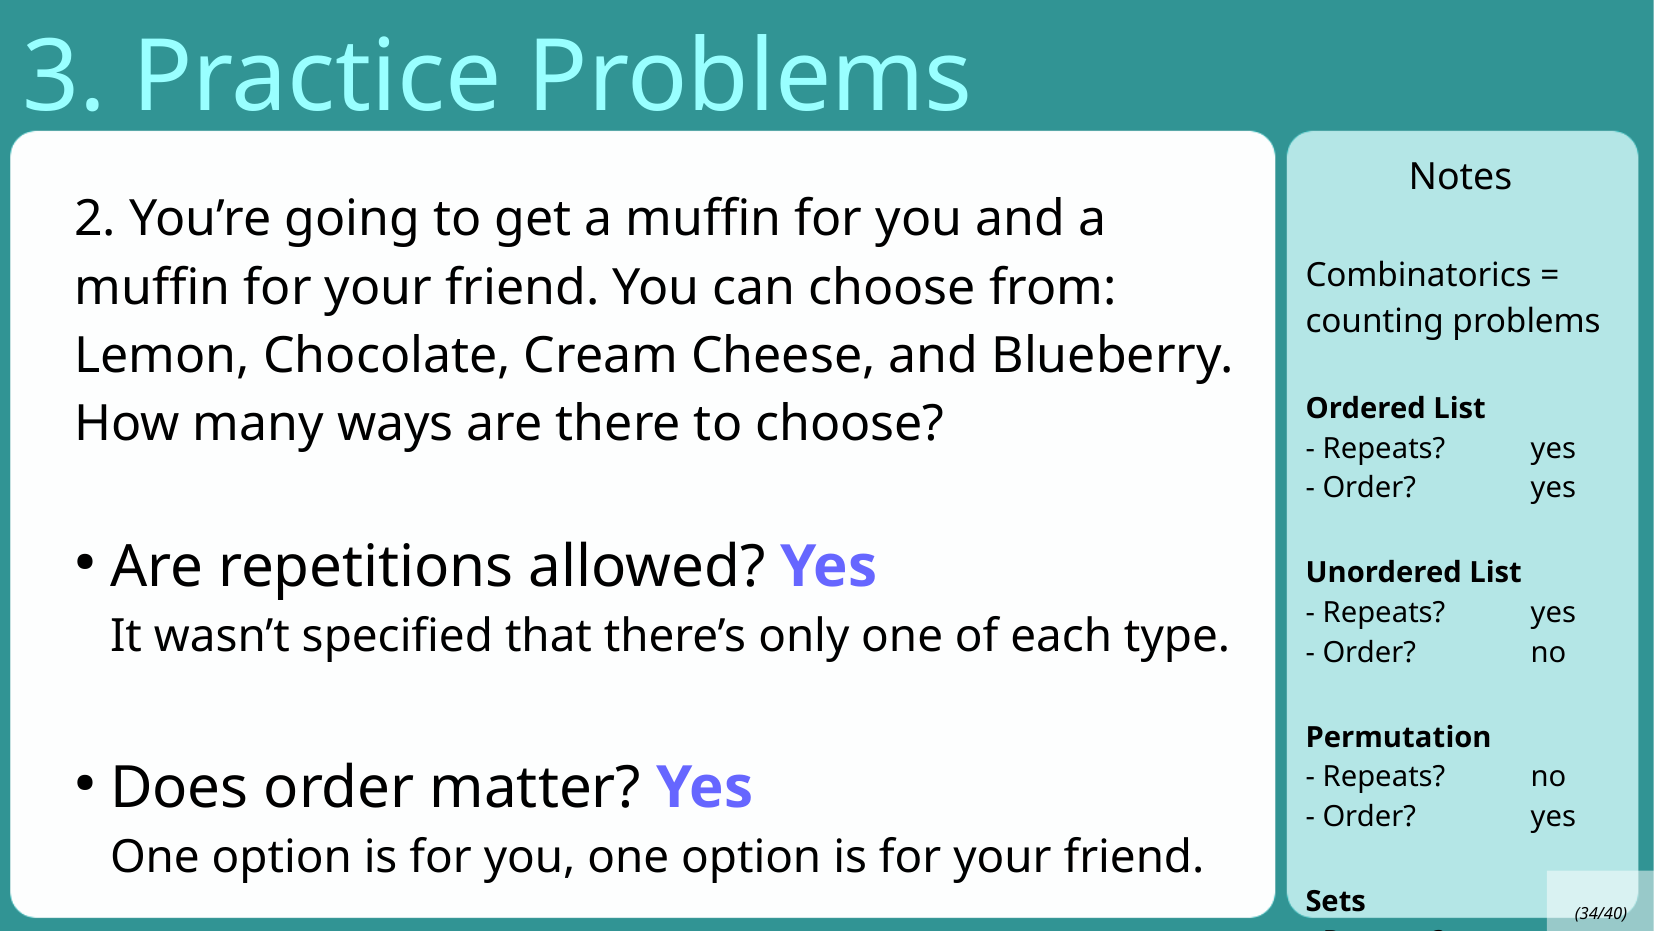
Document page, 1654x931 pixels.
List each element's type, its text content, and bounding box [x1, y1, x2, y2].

picture [0, 0, 1654, 931]
text_box Notes Combinatorics = counting problems Ordered List - Repeats? yes - Order? yes Unordered List - Repeats? yes - Order? no Permutation - Repeats? no - Order? yes Sets - Repeats? no - Order? no [1290, 141, 1631, 858]
text_box (<number>/40) [1546, 877, 1654, 931]
text_box 2. You’re going to get a muffin for you and a muffin for your friend. You can choose from: Lemon, Chocolate, Cream Cheese, and Blueberry. How many ways are there to choose? Are repetitions allowed? Yes It wasn’t specified that there’s only one of each type. Does order matter? Yes One option is for you, one option is for your friend. [74, 182, 1244, 762]
title 3. Practice Problems [22, 13, 1511, 130]
